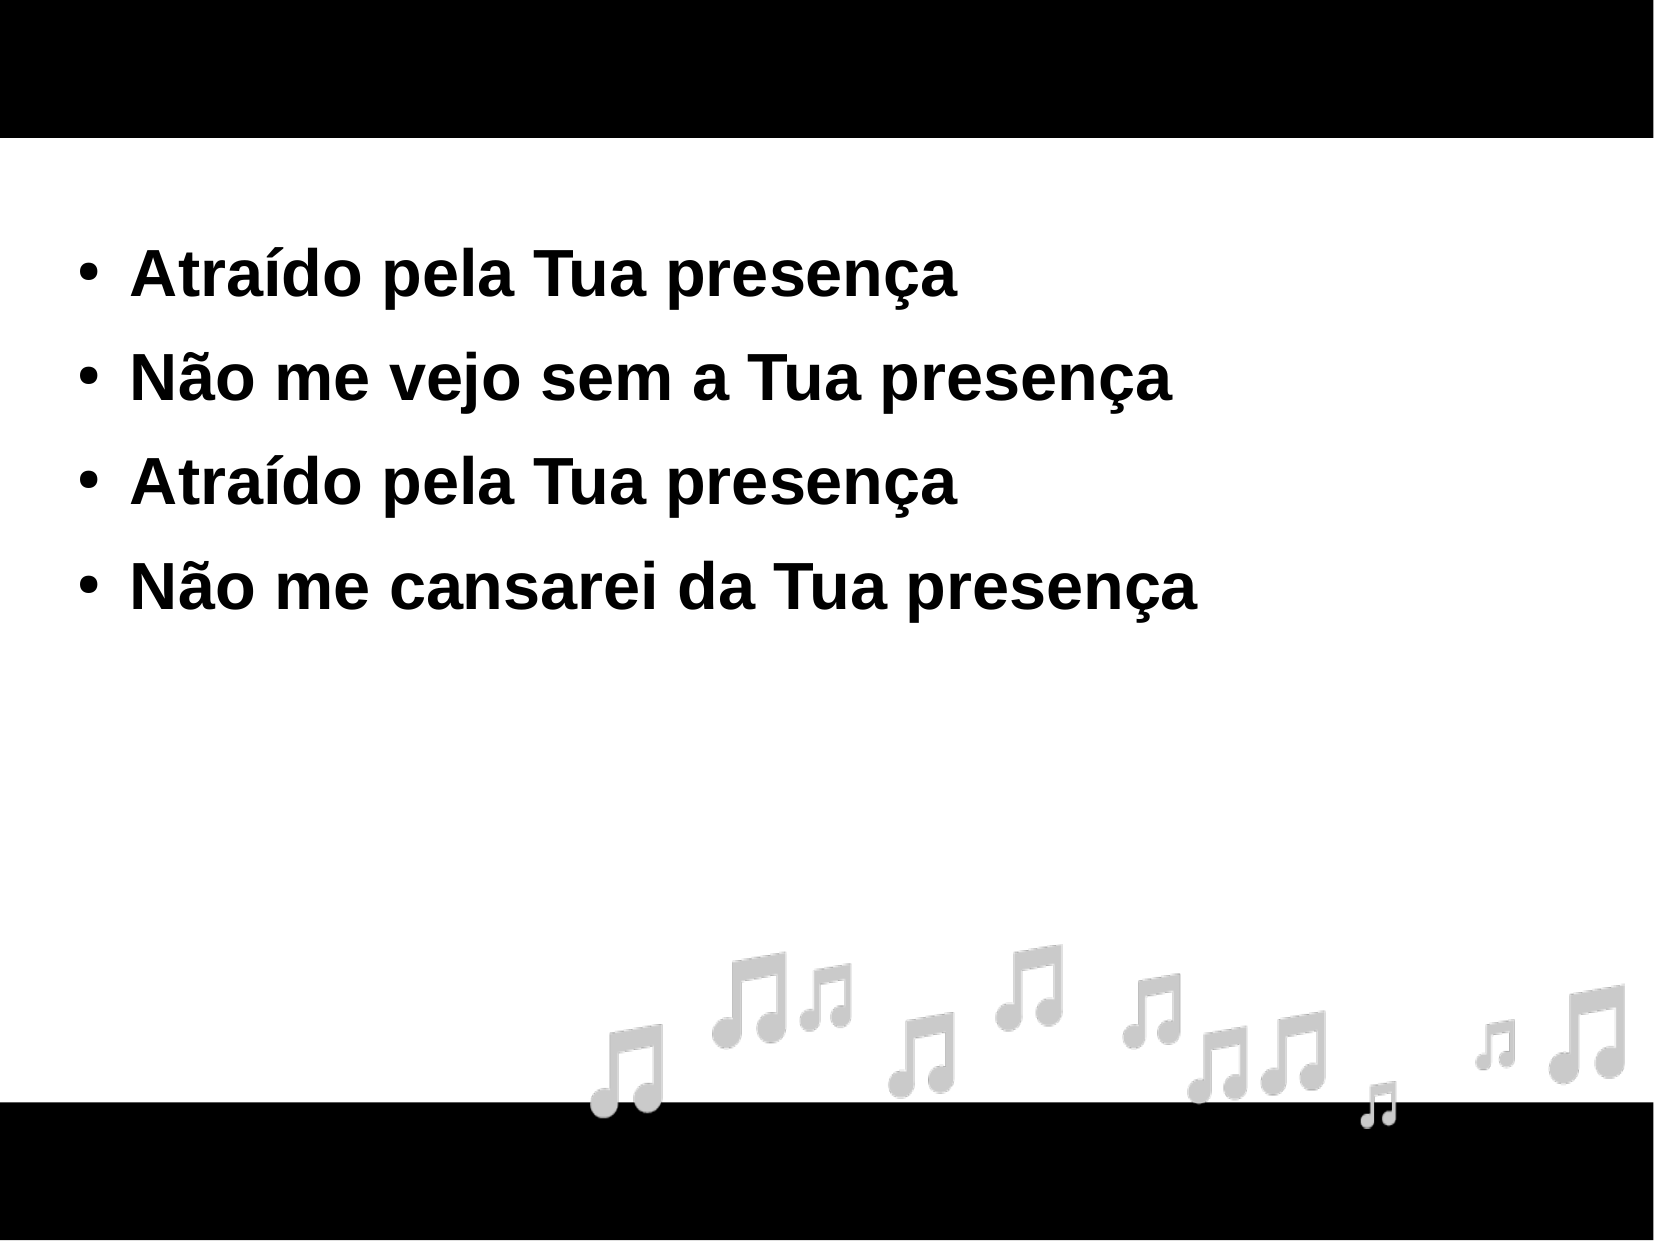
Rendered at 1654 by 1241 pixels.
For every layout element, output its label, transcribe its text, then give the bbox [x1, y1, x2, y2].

list Atraído pela Tua presença Não me vejo sem a Tua presença Atraído pela Tua presença Não me cansarei da Tua presença [59, 236, 1595, 1024]
